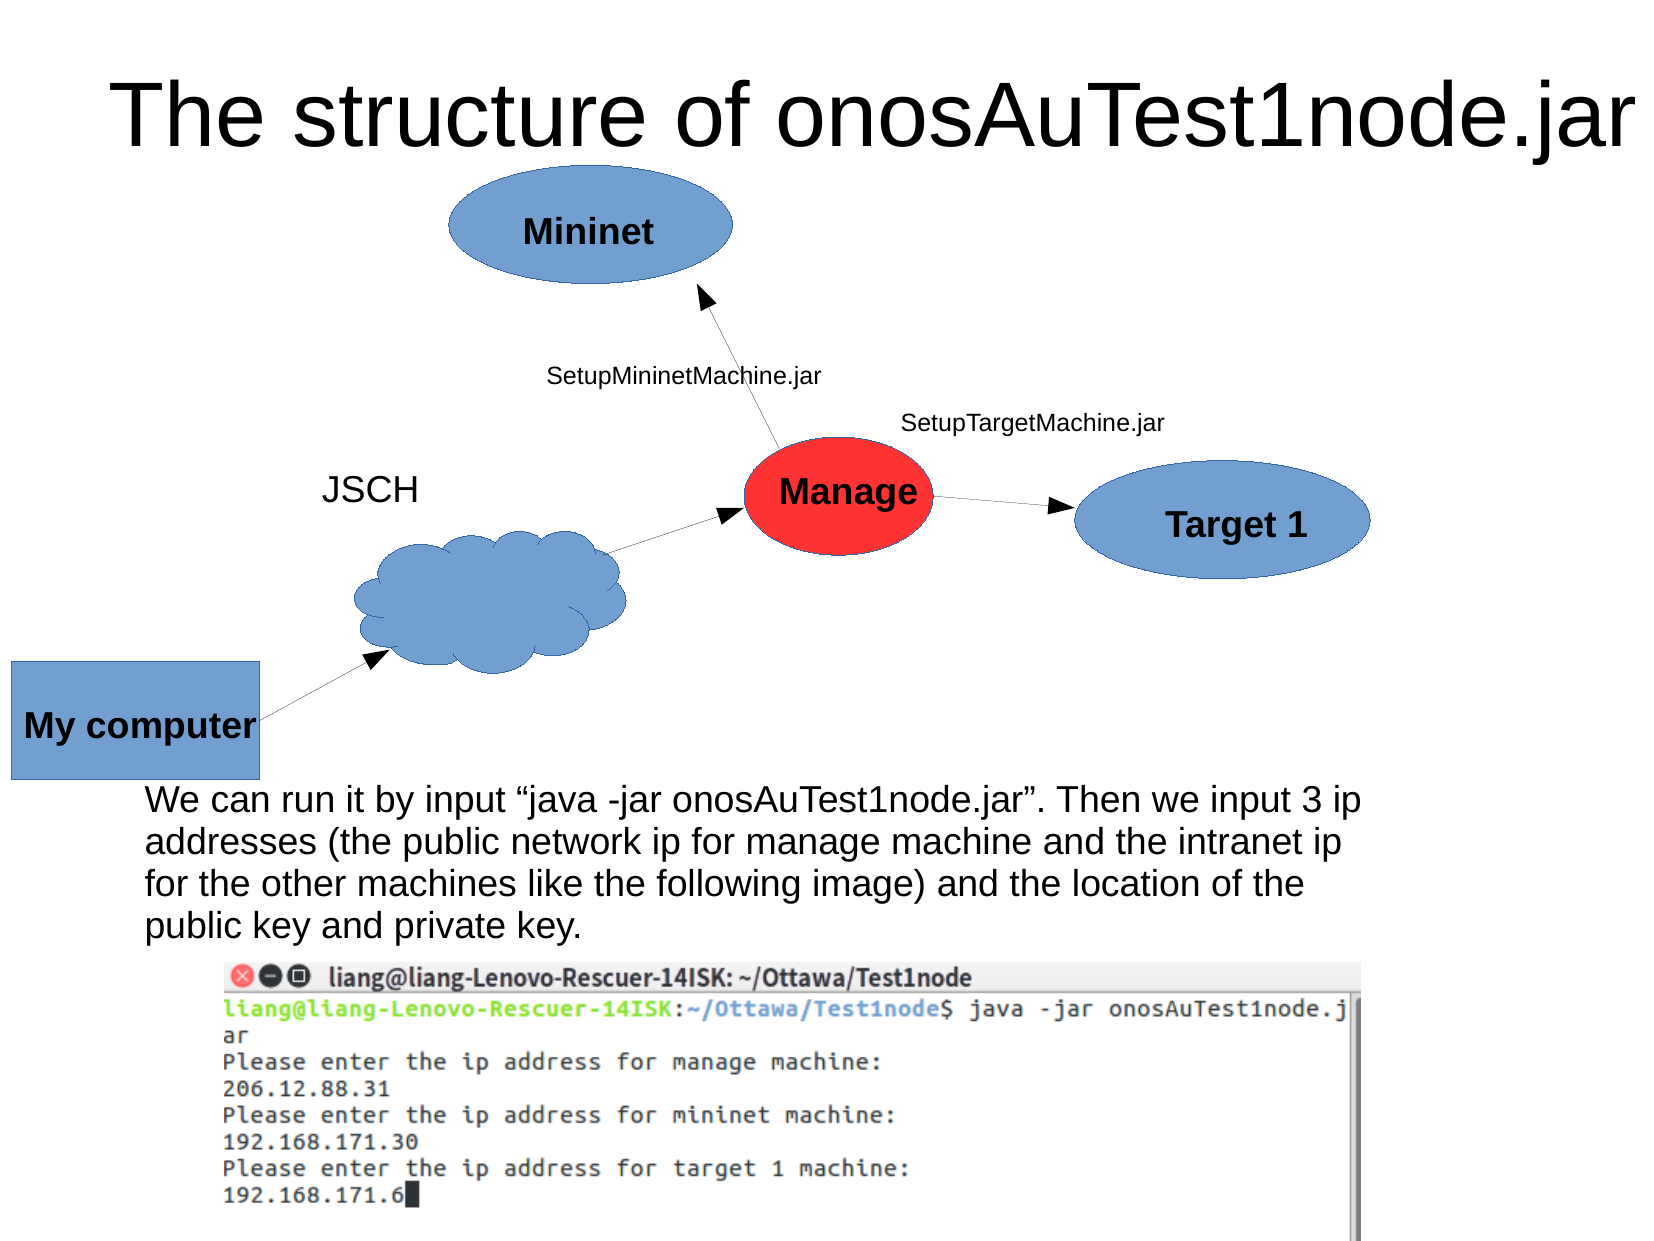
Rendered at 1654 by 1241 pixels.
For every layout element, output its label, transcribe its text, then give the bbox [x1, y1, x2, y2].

text_box Manage [763, 462, 934, 520]
text_box [11, 754, 260, 780]
text_box SetupMininetMachine.jar [531, 354, 863, 426]
text_box JSCH [307, 460, 579, 520]
picture [224, 962, 1361, 1241]
text_box [448, 225, 733, 284]
text_box Target 1 [1150, 496, 1323, 553]
text_box [744, 437, 926, 556]
text_box SetupTargetMachine.jar [885, 401, 1217, 473]
title The structure of onosAuTest1node.jar [82, 5, 1654, 225]
text_box Mininet [507, 225, 670, 260]
text_box [1074, 460, 1371, 579]
text_box My computer [8, 696, 272, 754]
text_box [354, 531, 627, 674]
text_box We can run it by input “java -jar onosAuTest1node.jar”. Then we input 3 ip addresses (the public network ip for manage machine and the intranet ip for the other machines like the following image) and the location of the public key and private key. [129, 771, 1406, 954]
text_box [11, 661, 260, 696]
